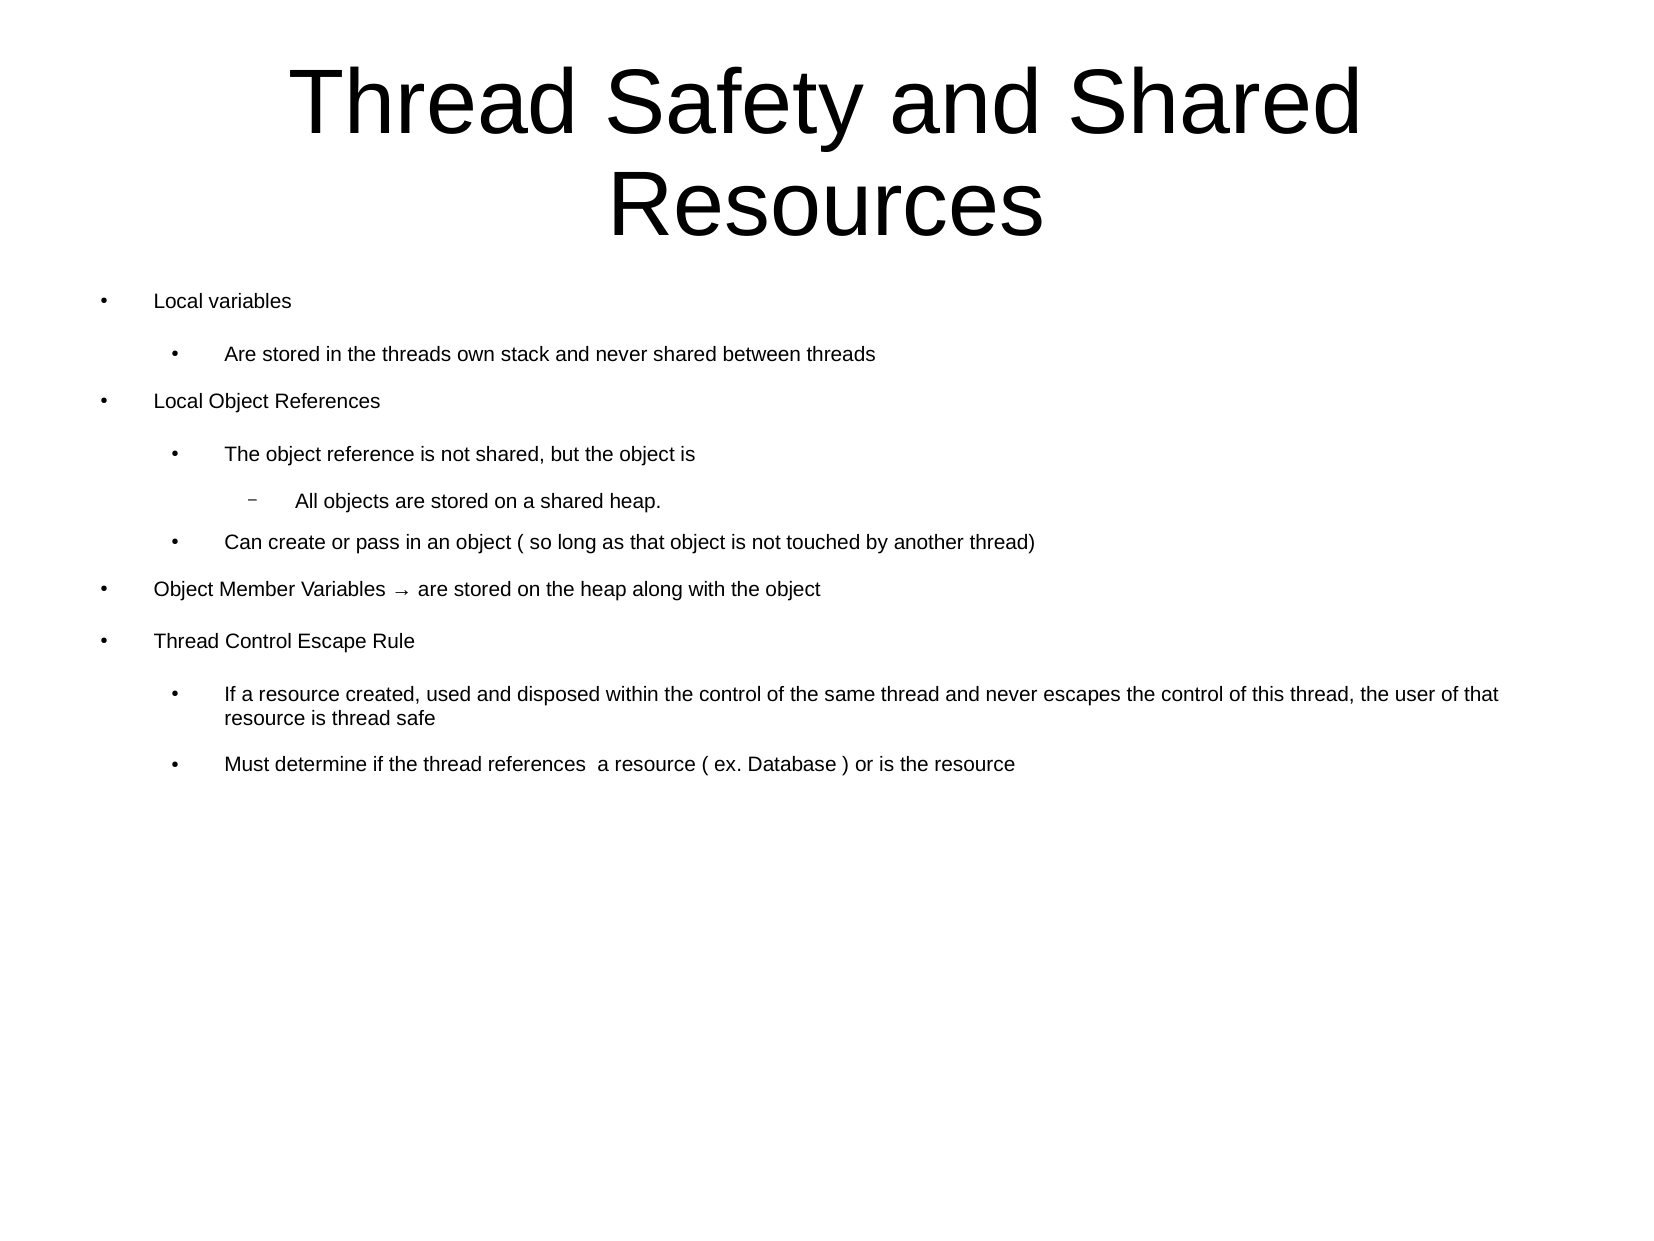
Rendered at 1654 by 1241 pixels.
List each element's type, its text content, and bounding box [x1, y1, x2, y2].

title Thread Safety and Shared Resources [82, 49, 1571, 257]
list Local variables Are stored in the threads own stack and never shared between threads Local Object References The object reference is not shared, but the object is All objects are stored on a shared heap. Can create or pass in an object ( so long as that object is not touched by another thread) Object Member Variables → are stored on the heap along with the object Thread Control Escape Rule If a resource created, used and disposed within the control of the same thread and never escapes the control of this thread, the user of that resource is thread safe Must determine if the thread references a resource ( ex. Database ) or is the resource [82, 290, 1571, 1010]
